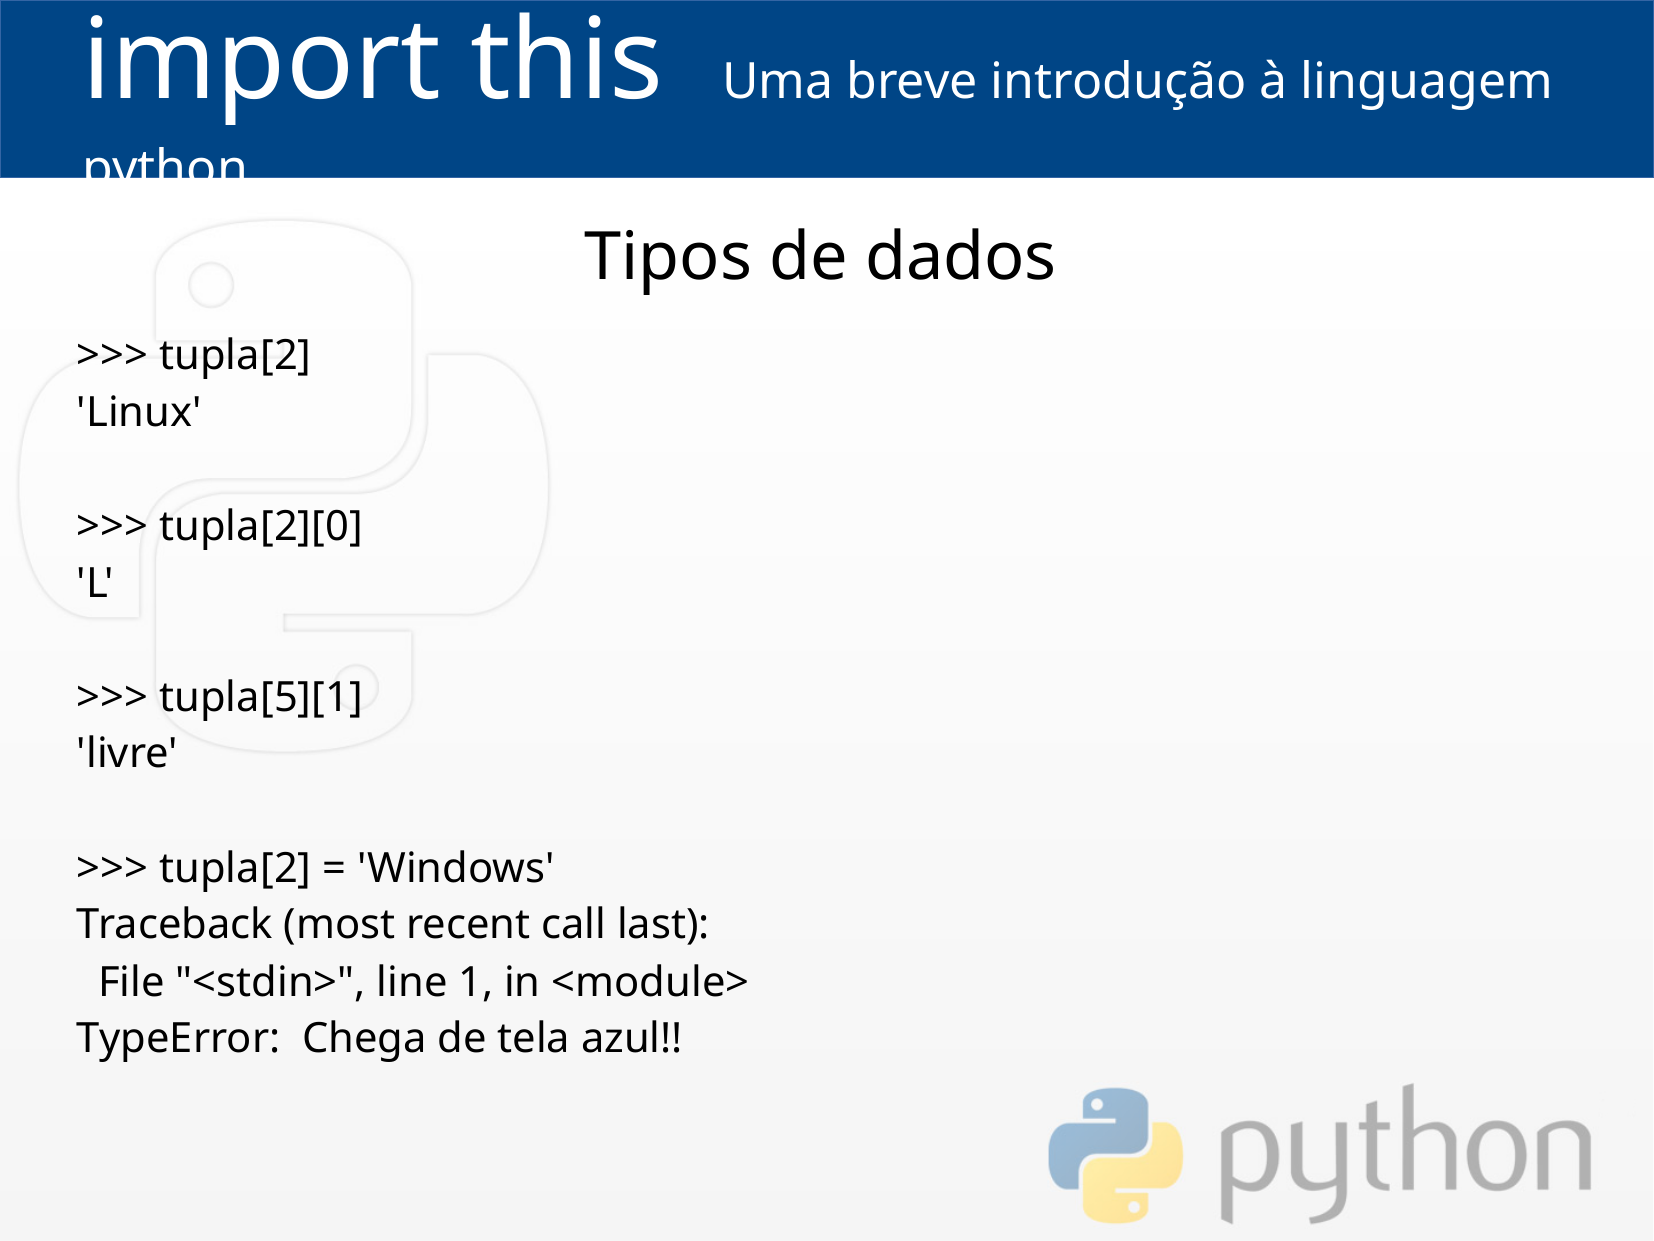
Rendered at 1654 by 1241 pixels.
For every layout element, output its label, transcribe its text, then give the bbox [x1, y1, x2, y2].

picture [0, 200, 1654, 1241]
text_box [0, 0, 1654, 178]
subtitle >>> tupla[2] 'Linux' >>> tupla[2][0] 'L' >>> tupla[5][1] 'livre' >>> tupla[2] = 'Windows' Traceback (most recent call last): File "<stdin>", line 1, in <module> TypeError: Chega de tela azul!! [76, 319, 1565, 1128]
text_box Tipos de dados [106, 200, 1536, 296]
title import this Uma breve introdução à linguagem python [82, 1, 1571, 178]
